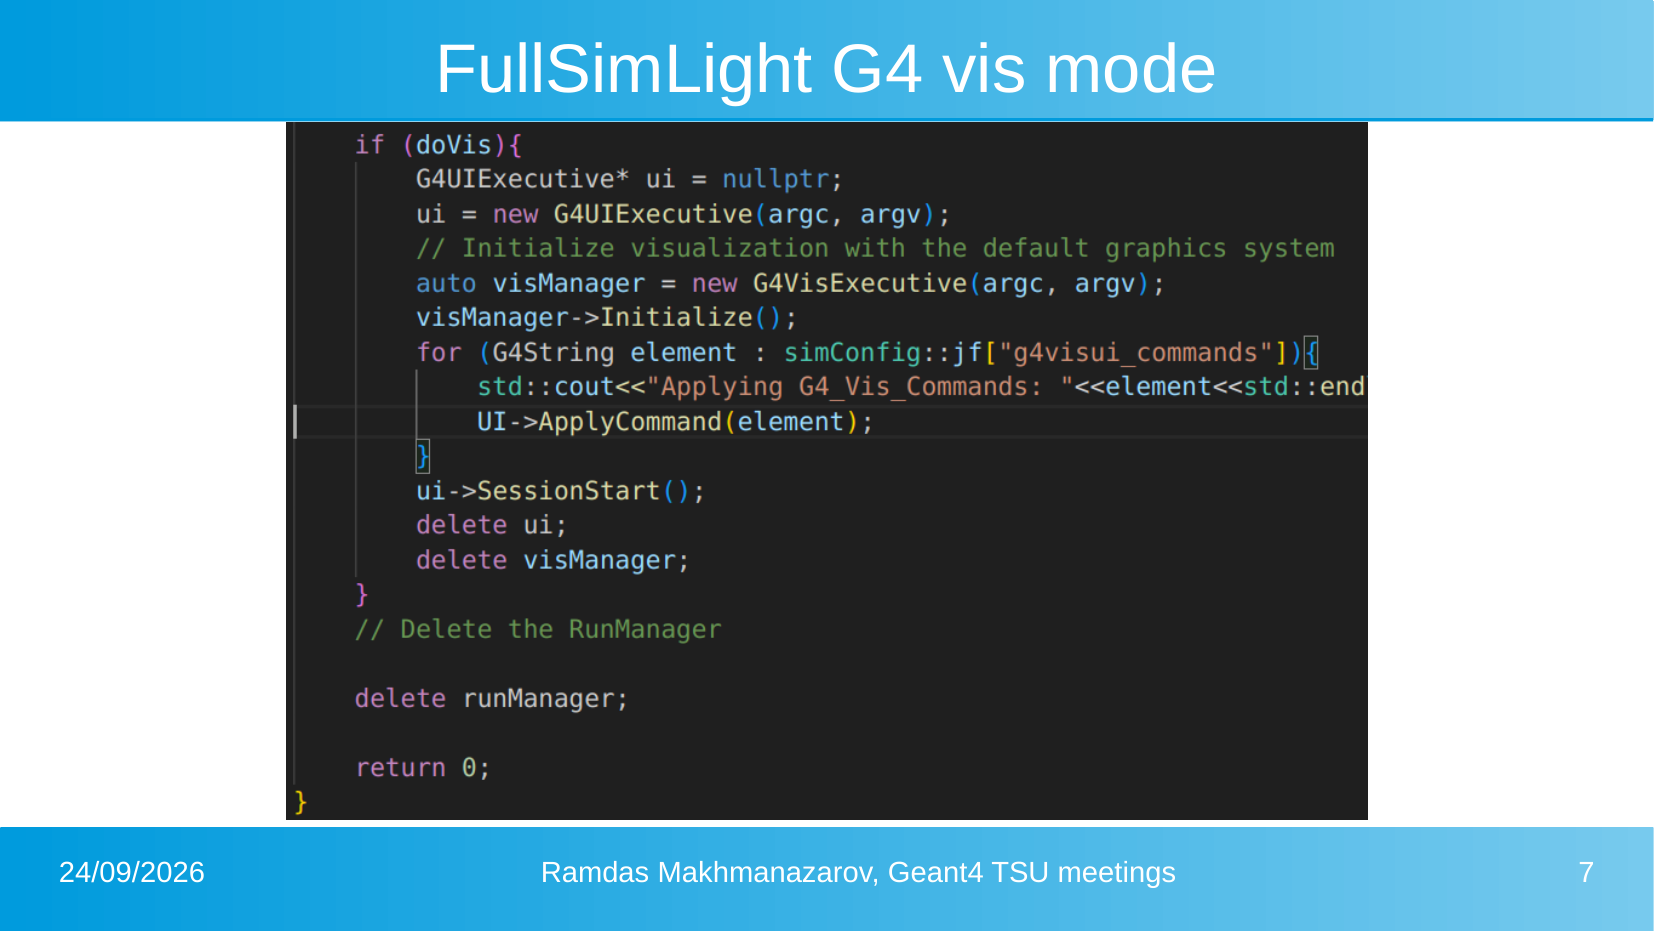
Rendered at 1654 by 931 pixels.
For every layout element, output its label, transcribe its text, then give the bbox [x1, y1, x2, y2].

picture [286, 122, 1368, 820]
title FullSimLight G4 vis mode [59, 29, 1595, 108]
